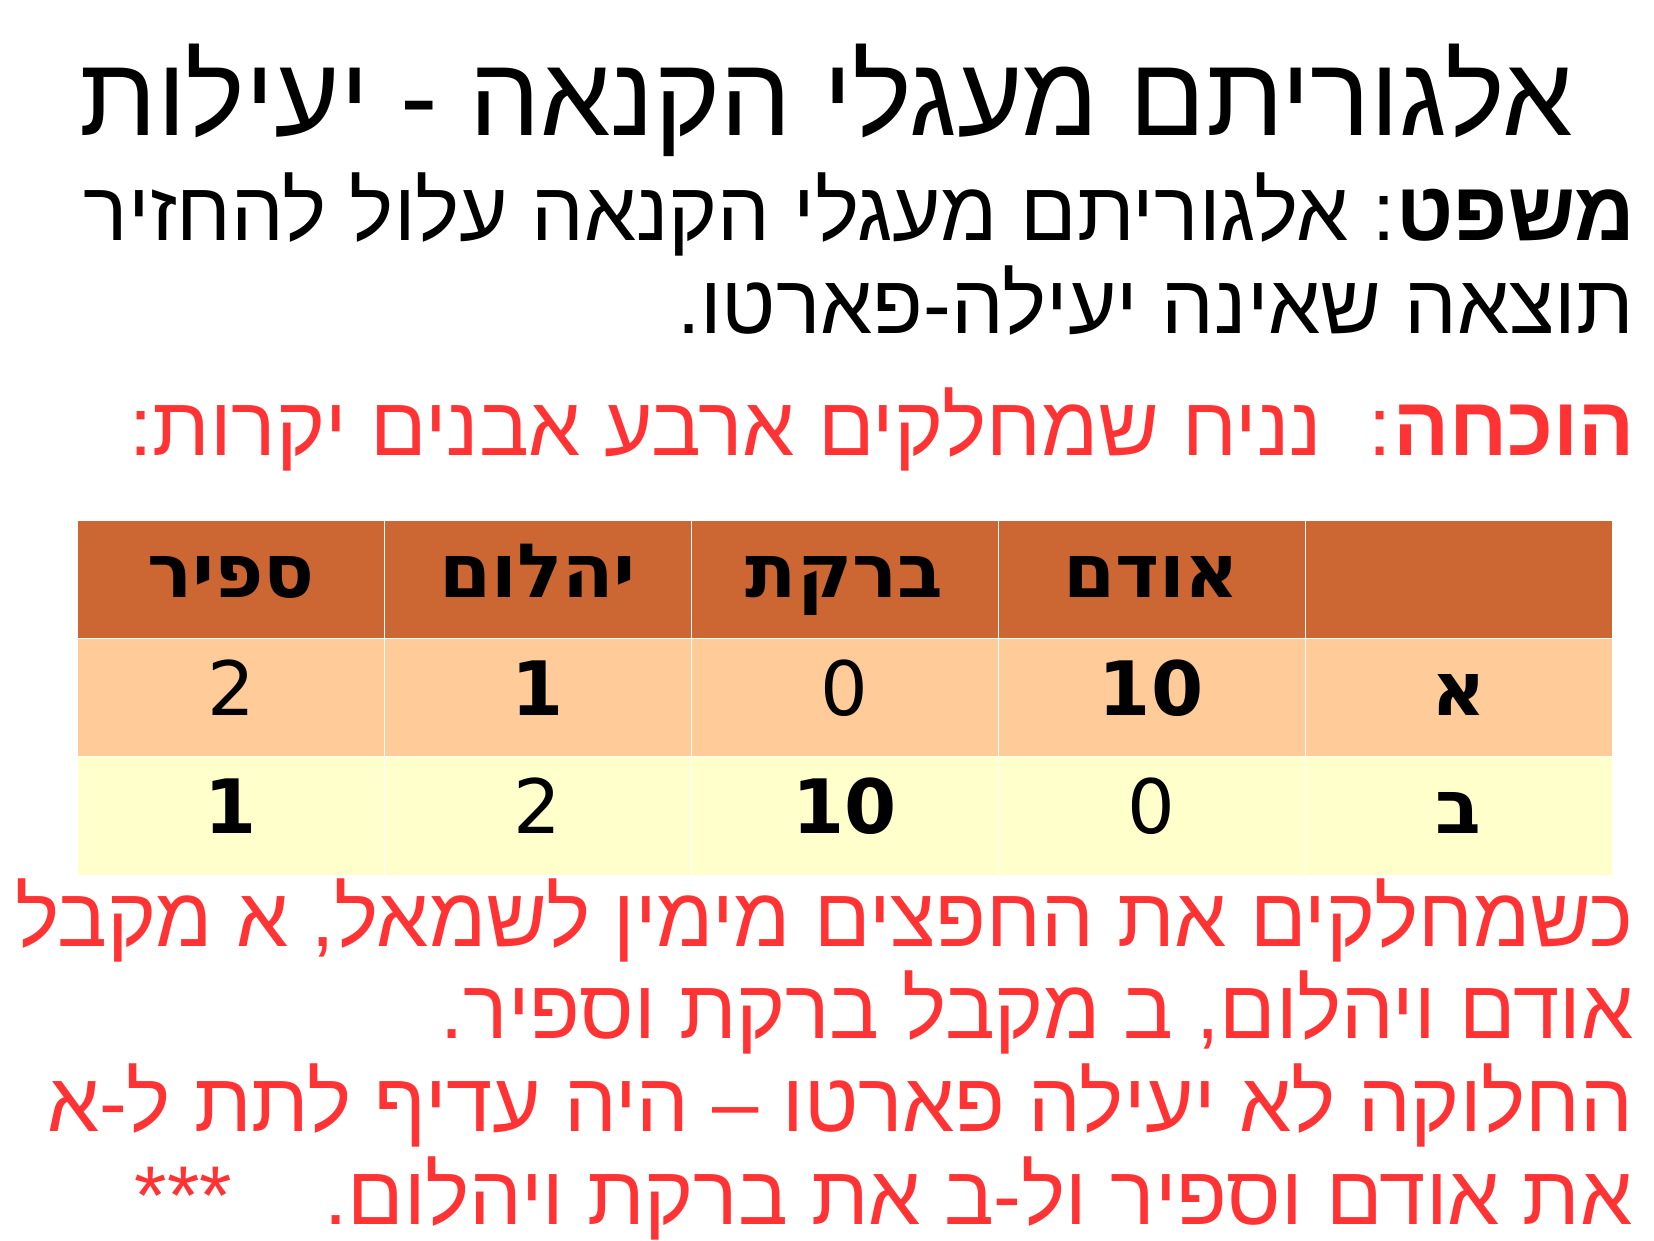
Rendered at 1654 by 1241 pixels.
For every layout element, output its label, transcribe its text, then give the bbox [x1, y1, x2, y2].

table_cell 1 [385, 639, 691, 756]
table_header יהלום [385, 521, 691, 638]
table_header ספיר [78, 521, 384, 638]
table_cell 0 [999, 757, 1305, 875]
table_cell 2 [385, 757, 691, 875]
table_cell ב [1306, 757, 1612, 875]
table_header אודם [999, 521, 1305, 638]
table_cell 1 [78, 757, 384, 875]
table_header ברקת [692, 521, 998, 638]
table_cell 0 [692, 639, 998, 756]
list משפט: אלגוריתם מעגלי הקנאה עלול להחזיר תוצאה שאינה יעילה-פארטו. הוכחה: נניח שמחלקים ארבע אבנים יקרות: כשמחלקים את החפצים מימין לשמאל, א מקבל אודם ויהלום, ב מקבל ברקת וספיר. החלוקה לא יעילה פארטו – היה עדיף לתת ל-א את אודם וספיר ול-ב את ברקת ויהלום. *** [0, 166, 1636, 1241]
table_cell א [1306, 639, 1612, 756]
table_cell 10 [999, 639, 1305, 756]
table_cell 10 [692, 757, 998, 875]
title אלגוריתם מעגלי הקנאה - יעילות [0, 28, 1654, 166]
table_cell 2 [78, 639, 384, 756]
table_header [1306, 521, 1612, 638]
